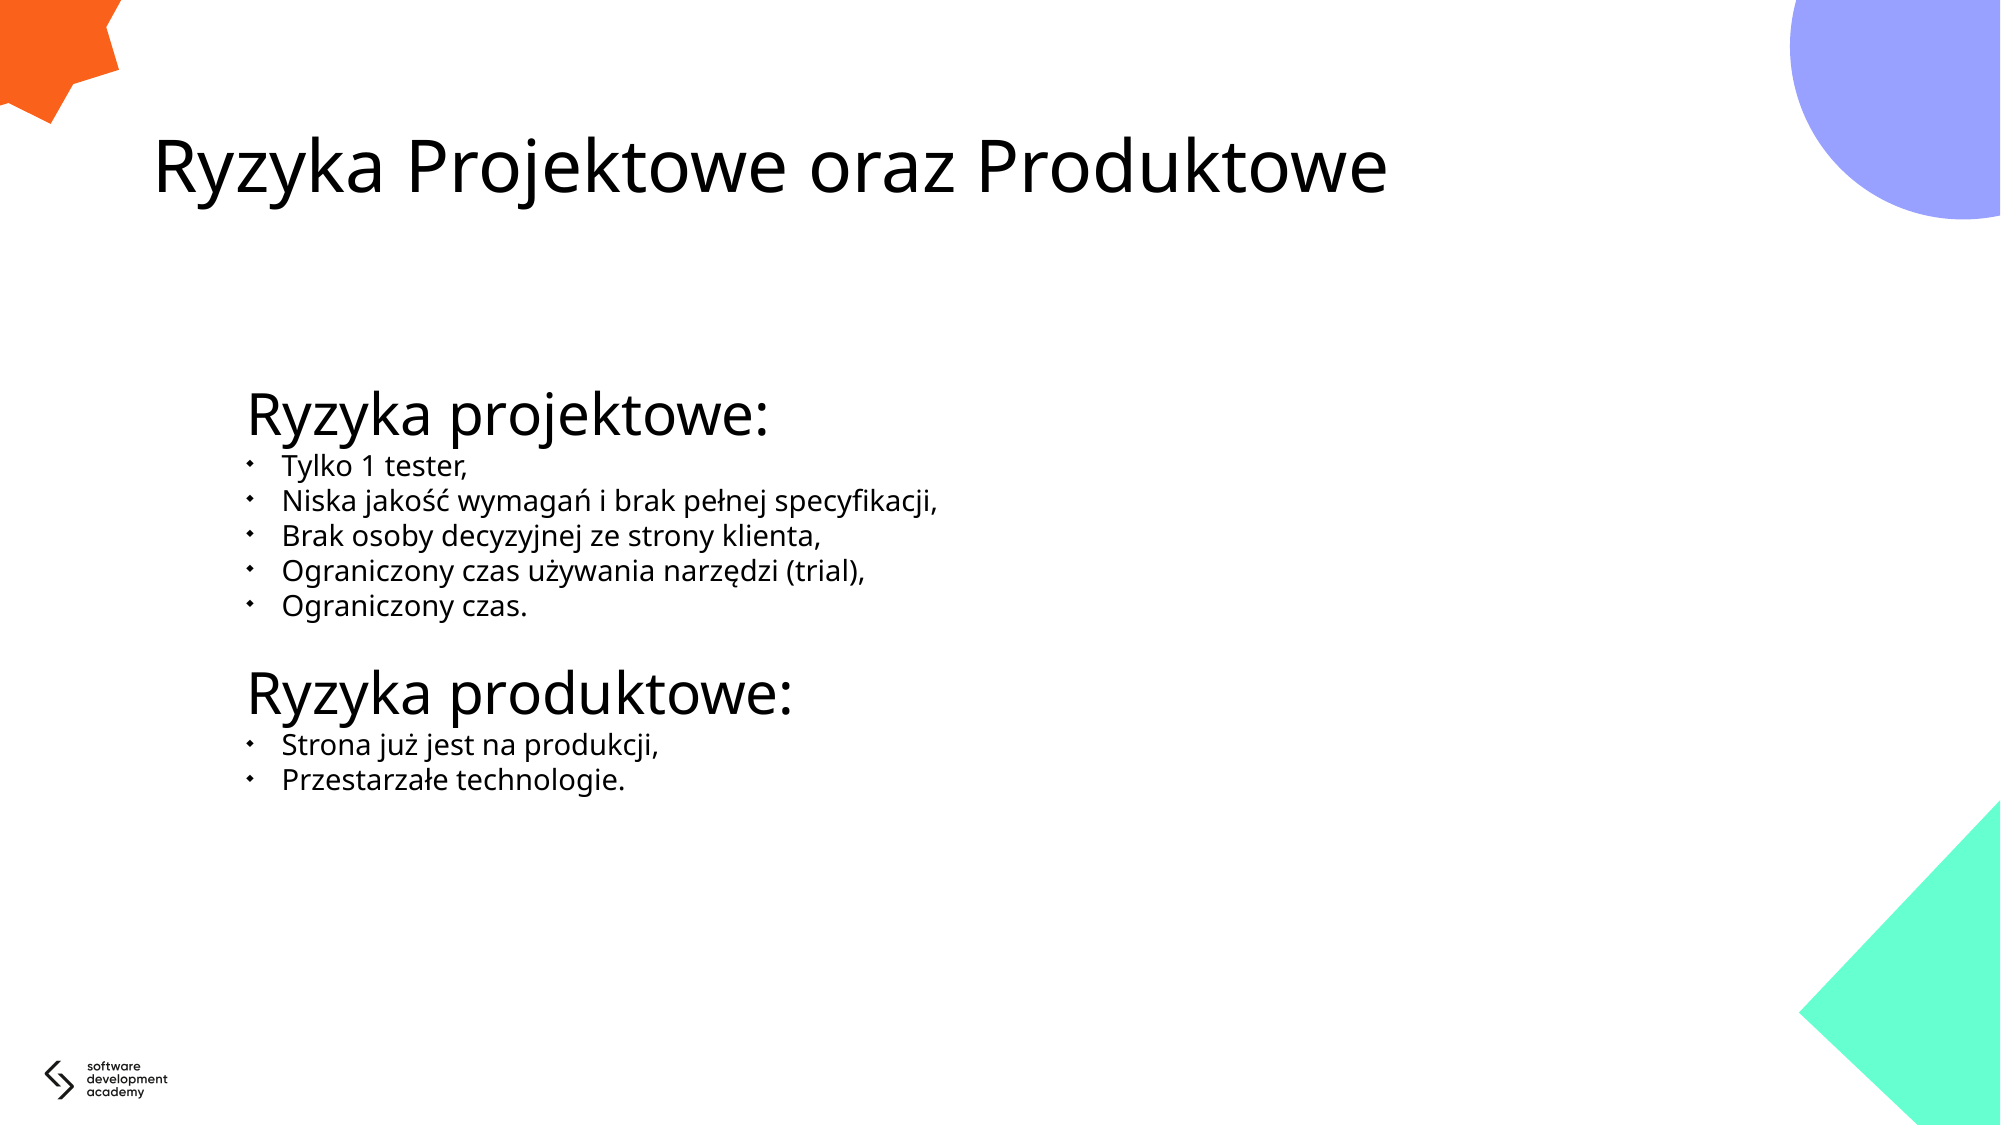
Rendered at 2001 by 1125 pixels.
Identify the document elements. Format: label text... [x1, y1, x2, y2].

list Ryzyka projektowe: Tylko 1 tester, Niska jakość wymagań i brak pełnej specyfikacji, Brak osoby decyzyjnej ze strony klienta, Ograniczony czas używania narzędzi (trial), Ograniczony czas. Ryzyka produktowe: Strona już jest na produkcji, Przestarzałe technologie. [137, 299, 1771, 1014]
picture [19, 1035, 193, 1125]
title Ryzyka Projektowe oraz Produktowe [137, 59, 1771, 278]
